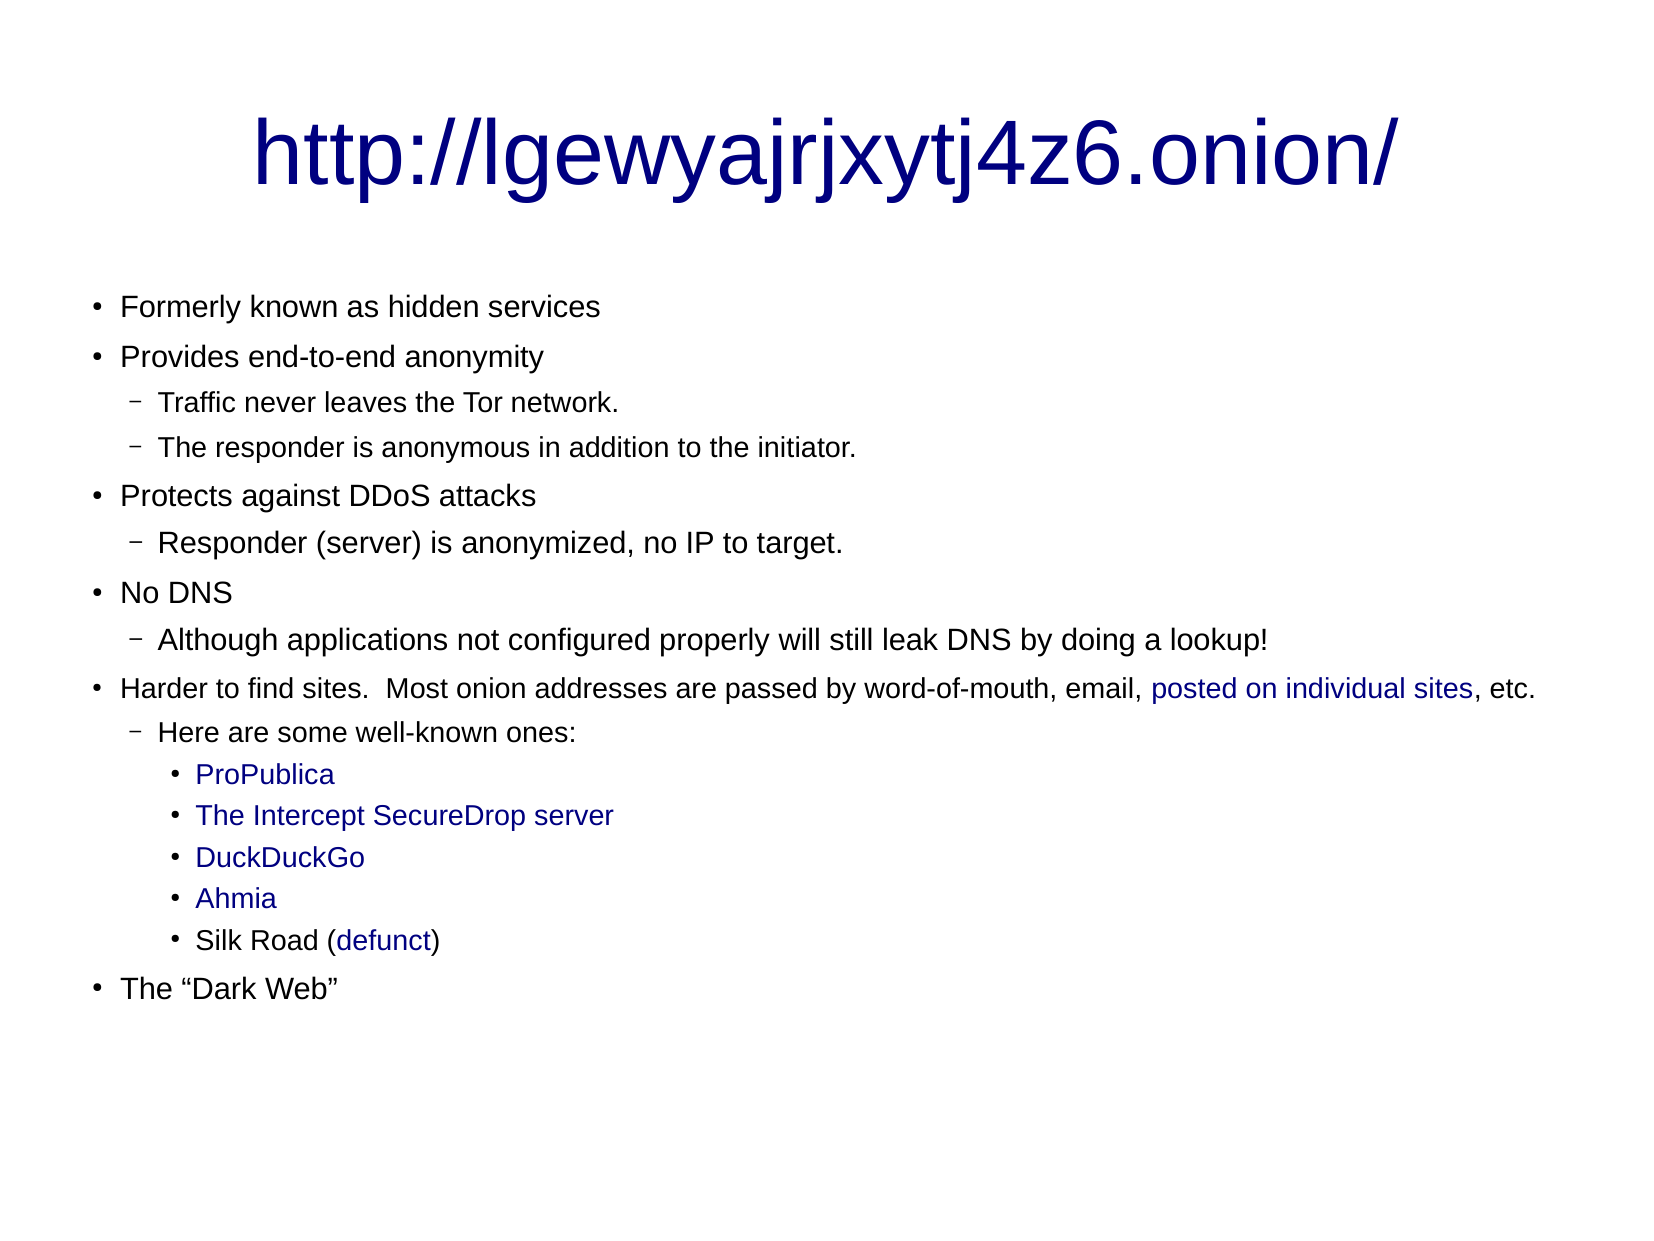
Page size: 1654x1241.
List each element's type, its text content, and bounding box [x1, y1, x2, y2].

list Formerly known as hidden services Provides end-to-end anonymity Traffic never leaves the Tor network. The responder is anonymous in addition to the initiator. Protects against DDoS attacks Responder (server) is anonymized, no IP to target. No DNS Although applications not configured properly will still leak DNS by doing a lookup! Harder to find sites. Most onion addresses are passed by word-of-mouth, email, posted on individual sites, etc. Here are some well-known ones: ProPublica The Intercept SecureDrop server DuckDuckGo Ahmia Silk Road (defunct) The “Dark Web” [82, 290, 1571, 1010]
title http://lgewyajrjxytj4z6.onion/ [82, 49, 1571, 257]
